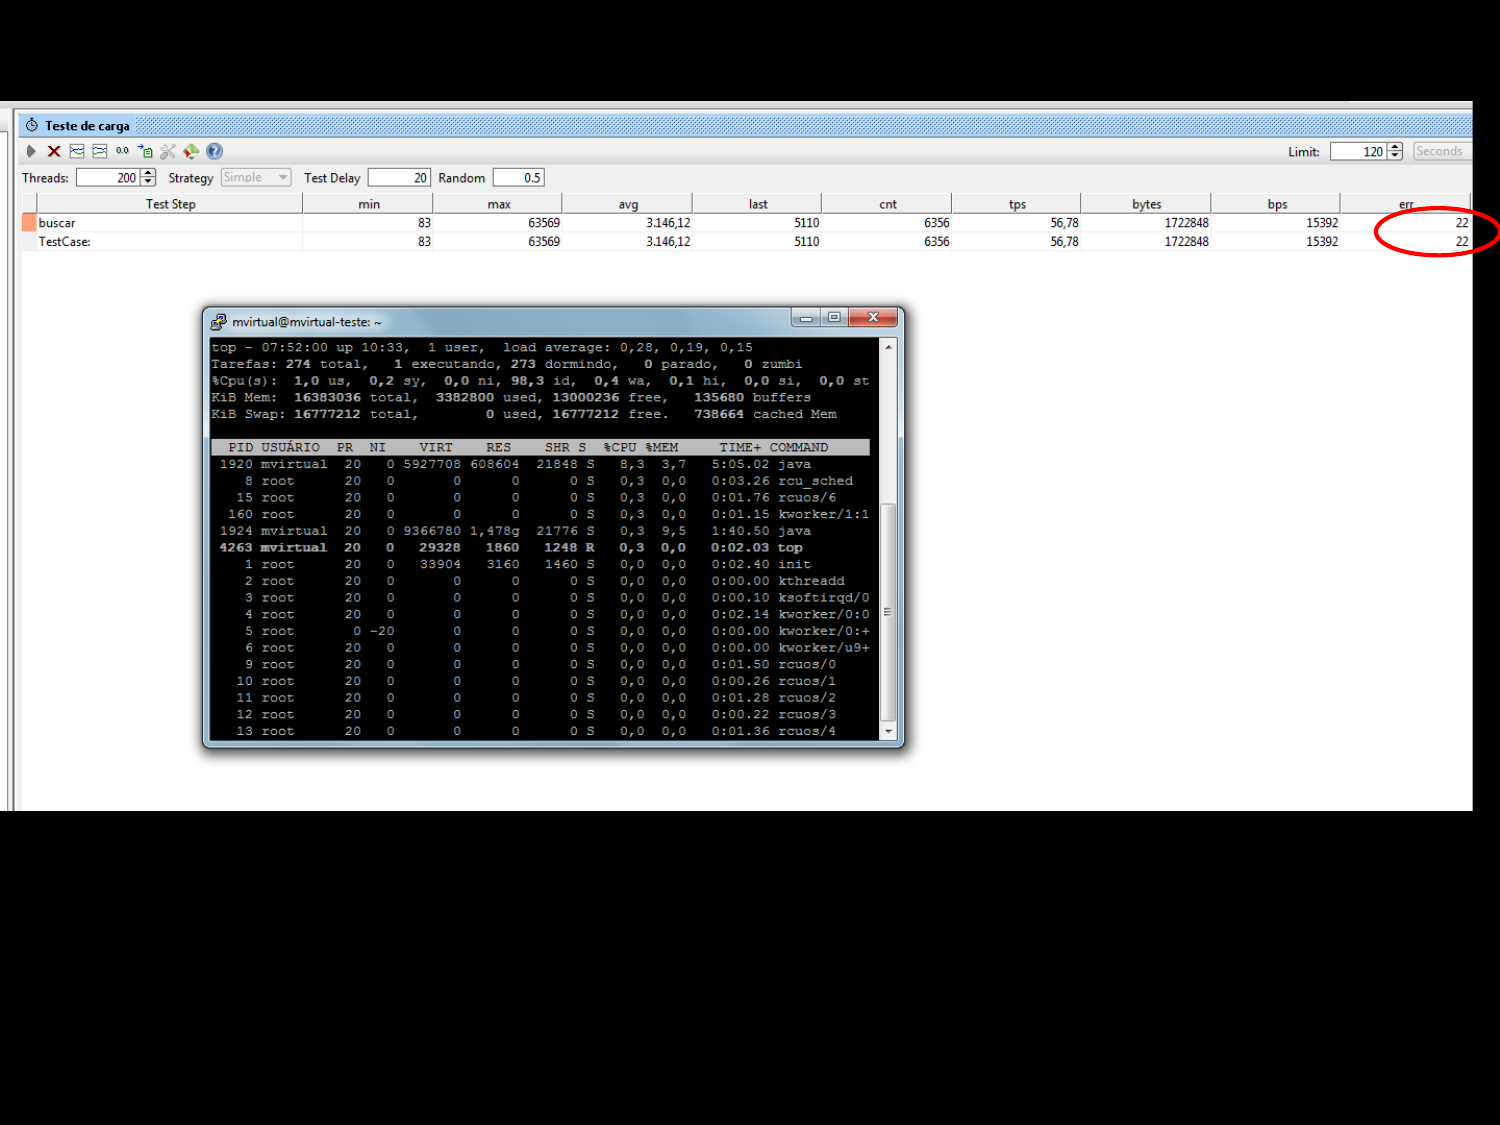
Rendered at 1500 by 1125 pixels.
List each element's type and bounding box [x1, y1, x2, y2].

picture [0, 101, 1473, 811]
picture [1379, 211, 1473, 253]
